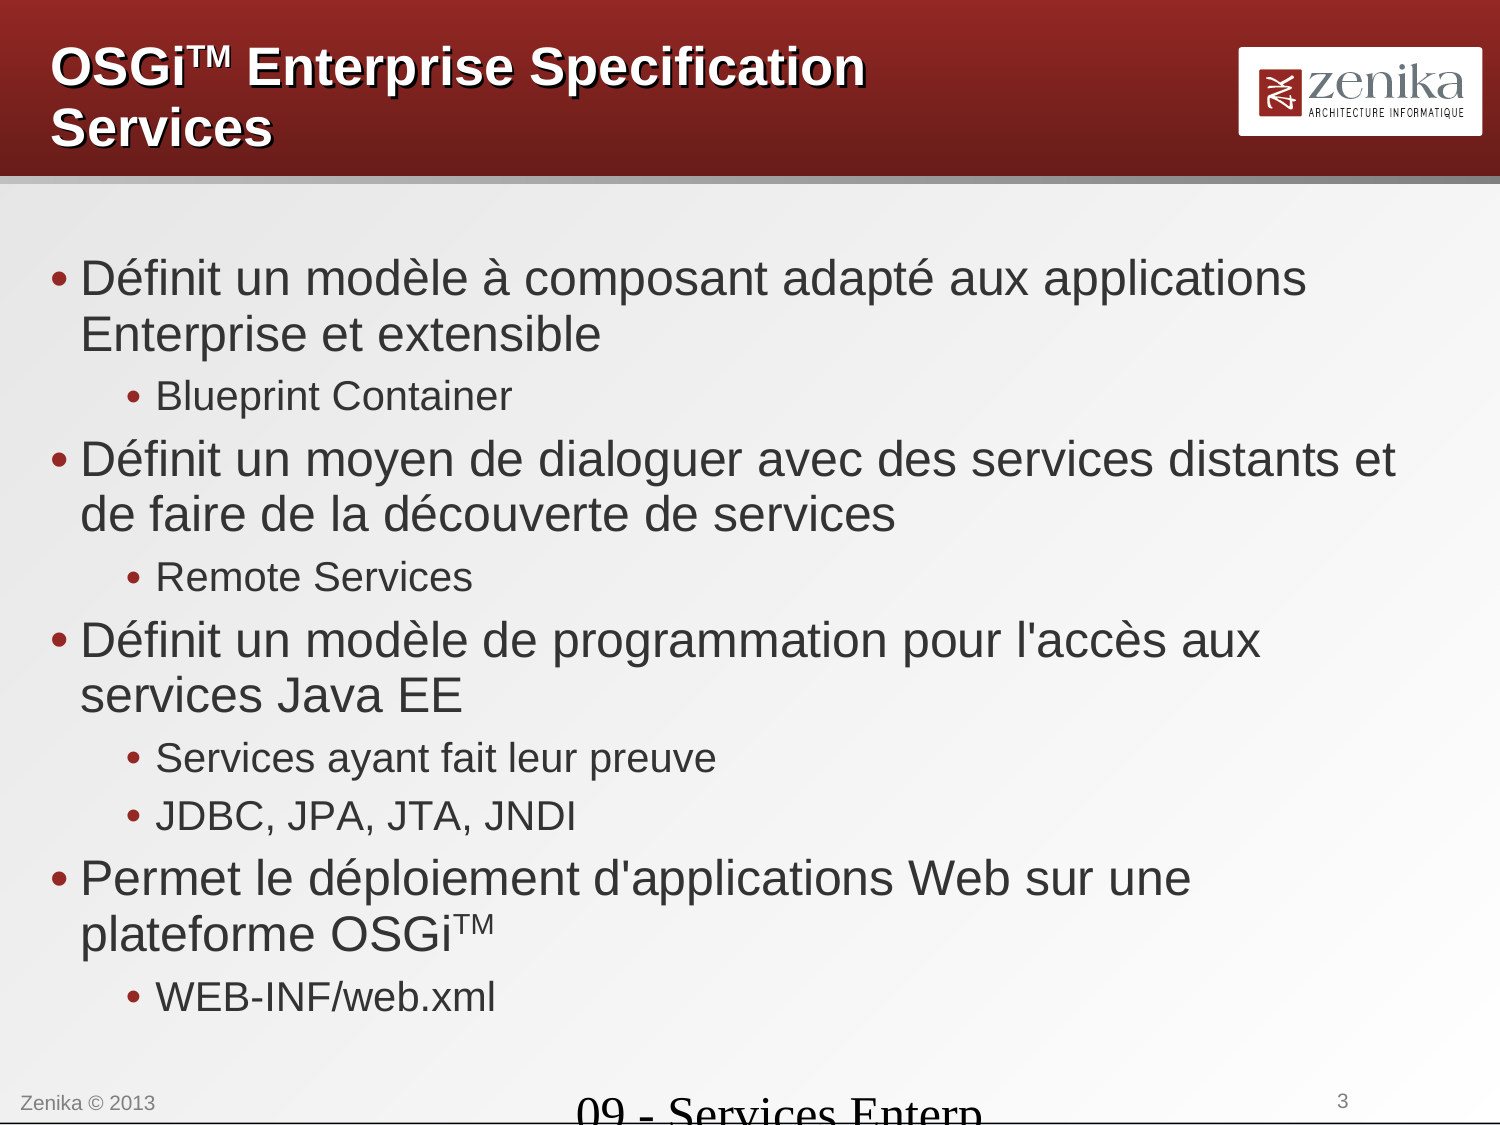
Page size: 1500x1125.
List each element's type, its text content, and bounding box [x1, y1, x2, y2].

title OSGiTM Enterprise Specification Services [50, 15, 1206, 180]
list Définit un modèle à composant adapté aux applications Enterprise et extensible Blueprint Container Définit un moyen de dialoguer avec des services distants et de faire de la découverte de services Remote Services Définit un modèle de programmation pour l'accès aux services Java EE Services ayant fait leur preuve JDBC, JPA, JTA, JNDI Permet le déploiement d'applications Web sur une plateforme OSGiTM WEB-INF/web.xml [50, 249, 1435, 1064]
picture [1257, 58, 1464, 125]
